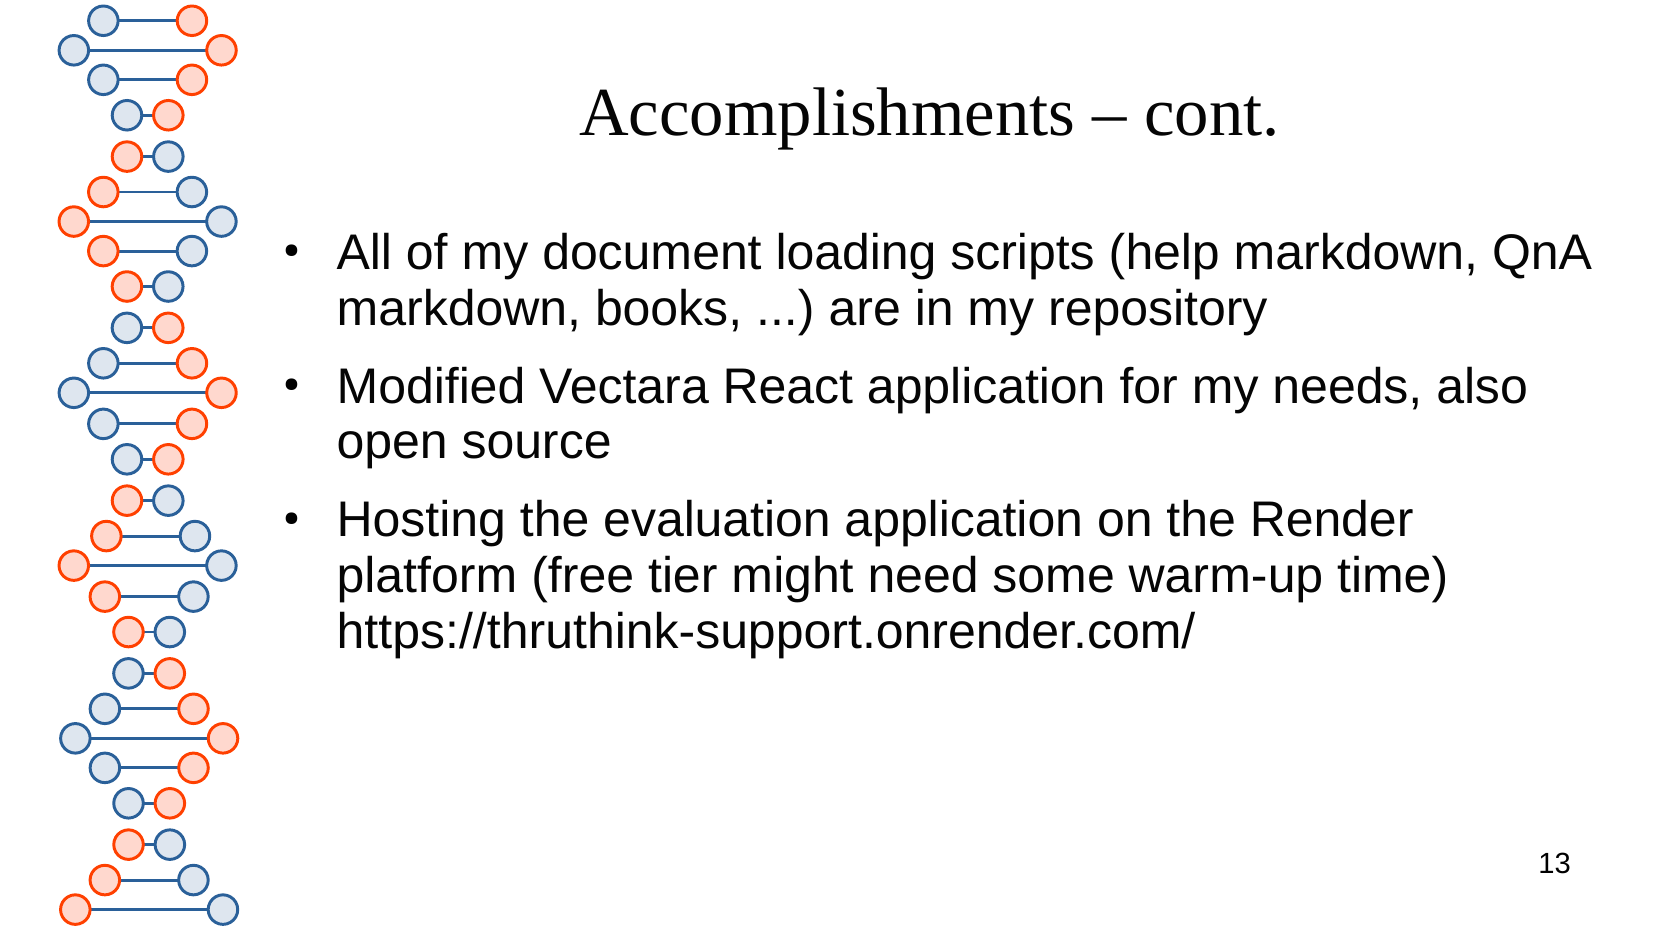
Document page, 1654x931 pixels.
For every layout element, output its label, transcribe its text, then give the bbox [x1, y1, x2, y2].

list All of my document loading scripts (help markdown, QnA markdown, books, ...) are in my repository Modified Vectara React application for my needs, also open source Hosting the evaluation application on the Render platform (free tier might need some warm-up time) https://thruthink-support.onrender.com/ [265, 224, 1595, 764]
title Accomplishments – cont. [265, 35, 1595, 189]
